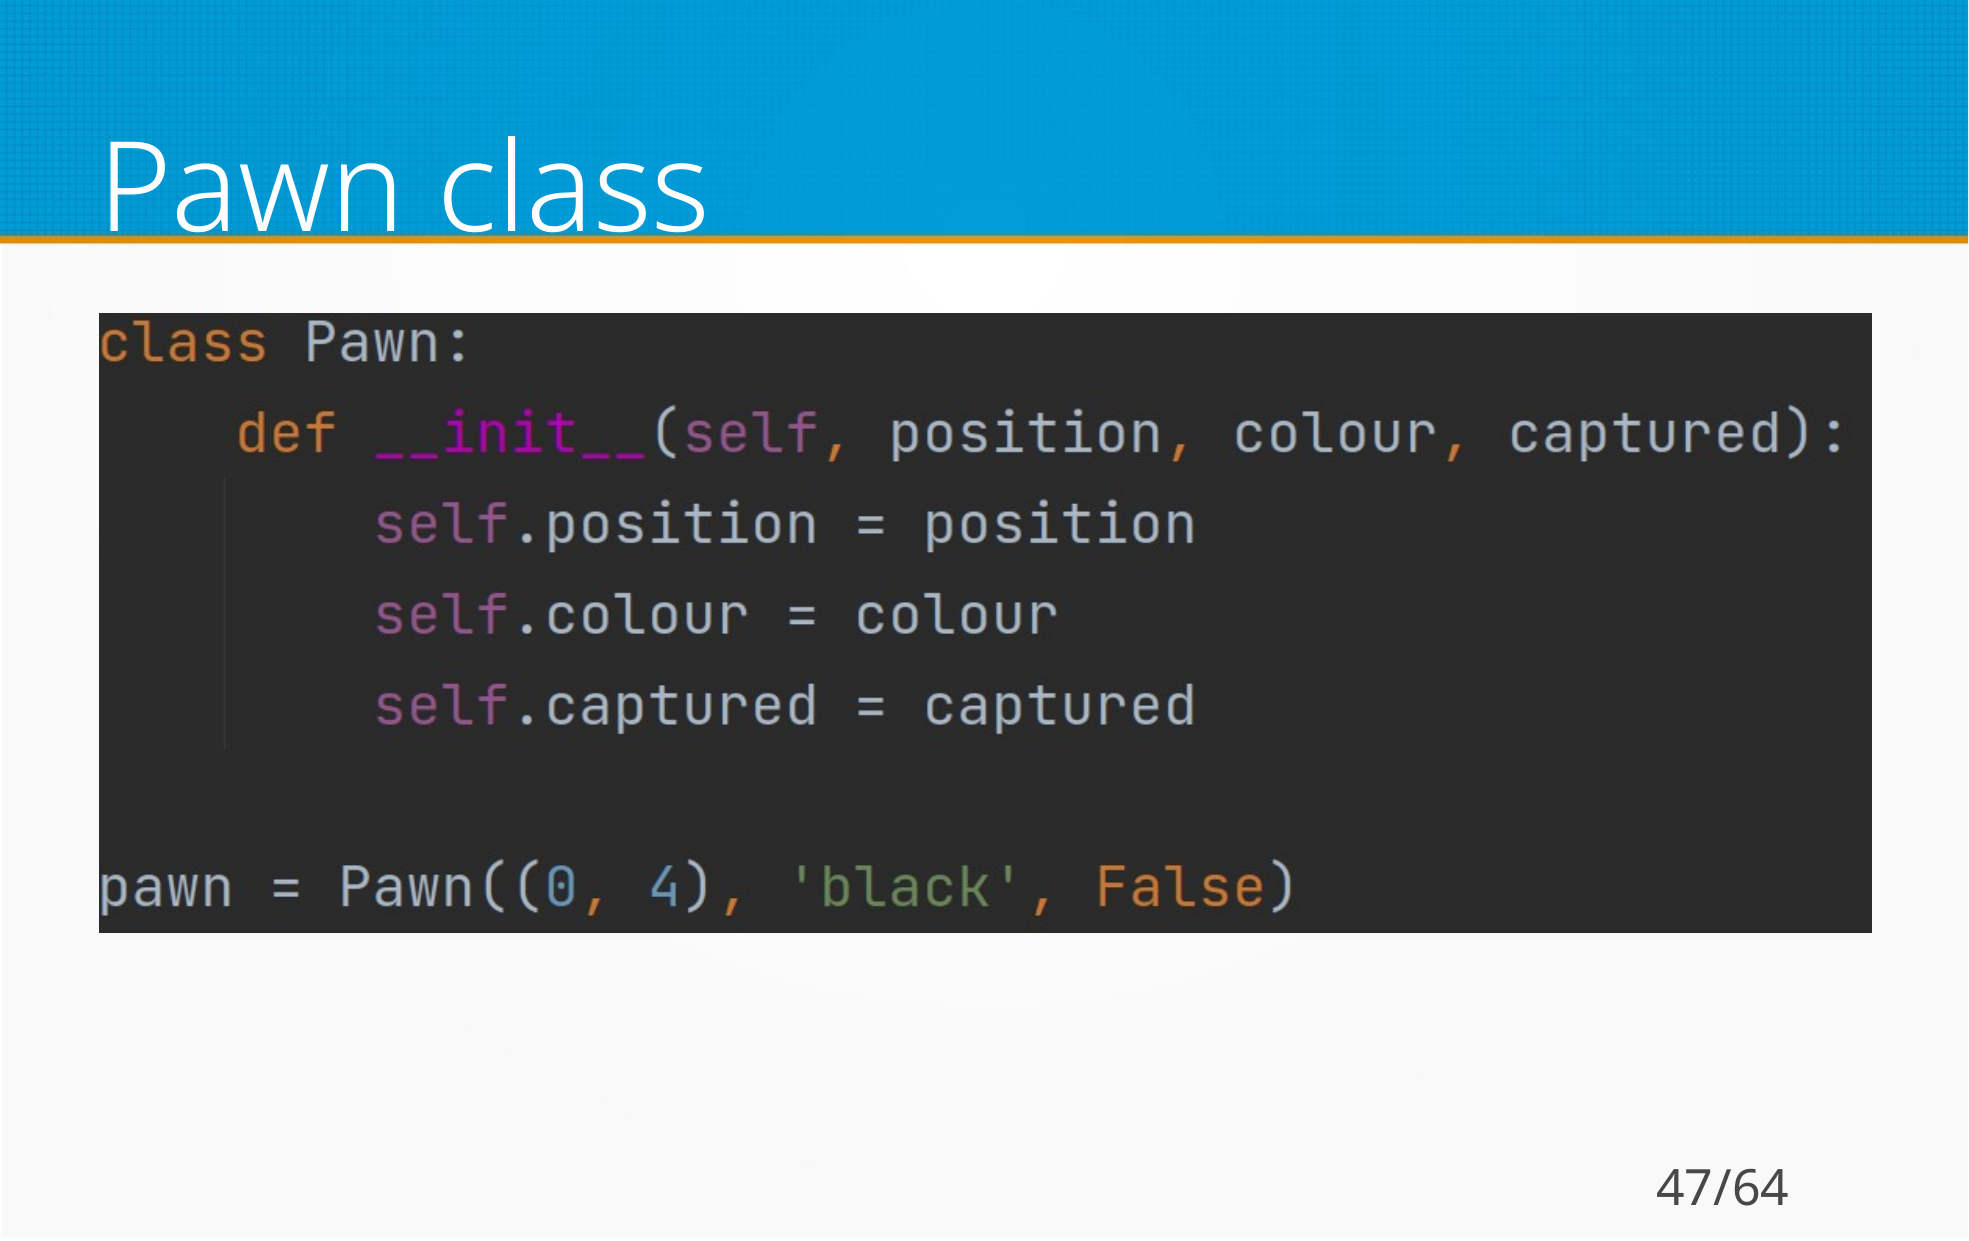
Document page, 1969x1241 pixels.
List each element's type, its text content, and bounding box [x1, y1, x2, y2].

title Pawn class [98, 49, 1870, 257]
picture [0, 233, 1969, 1241]
